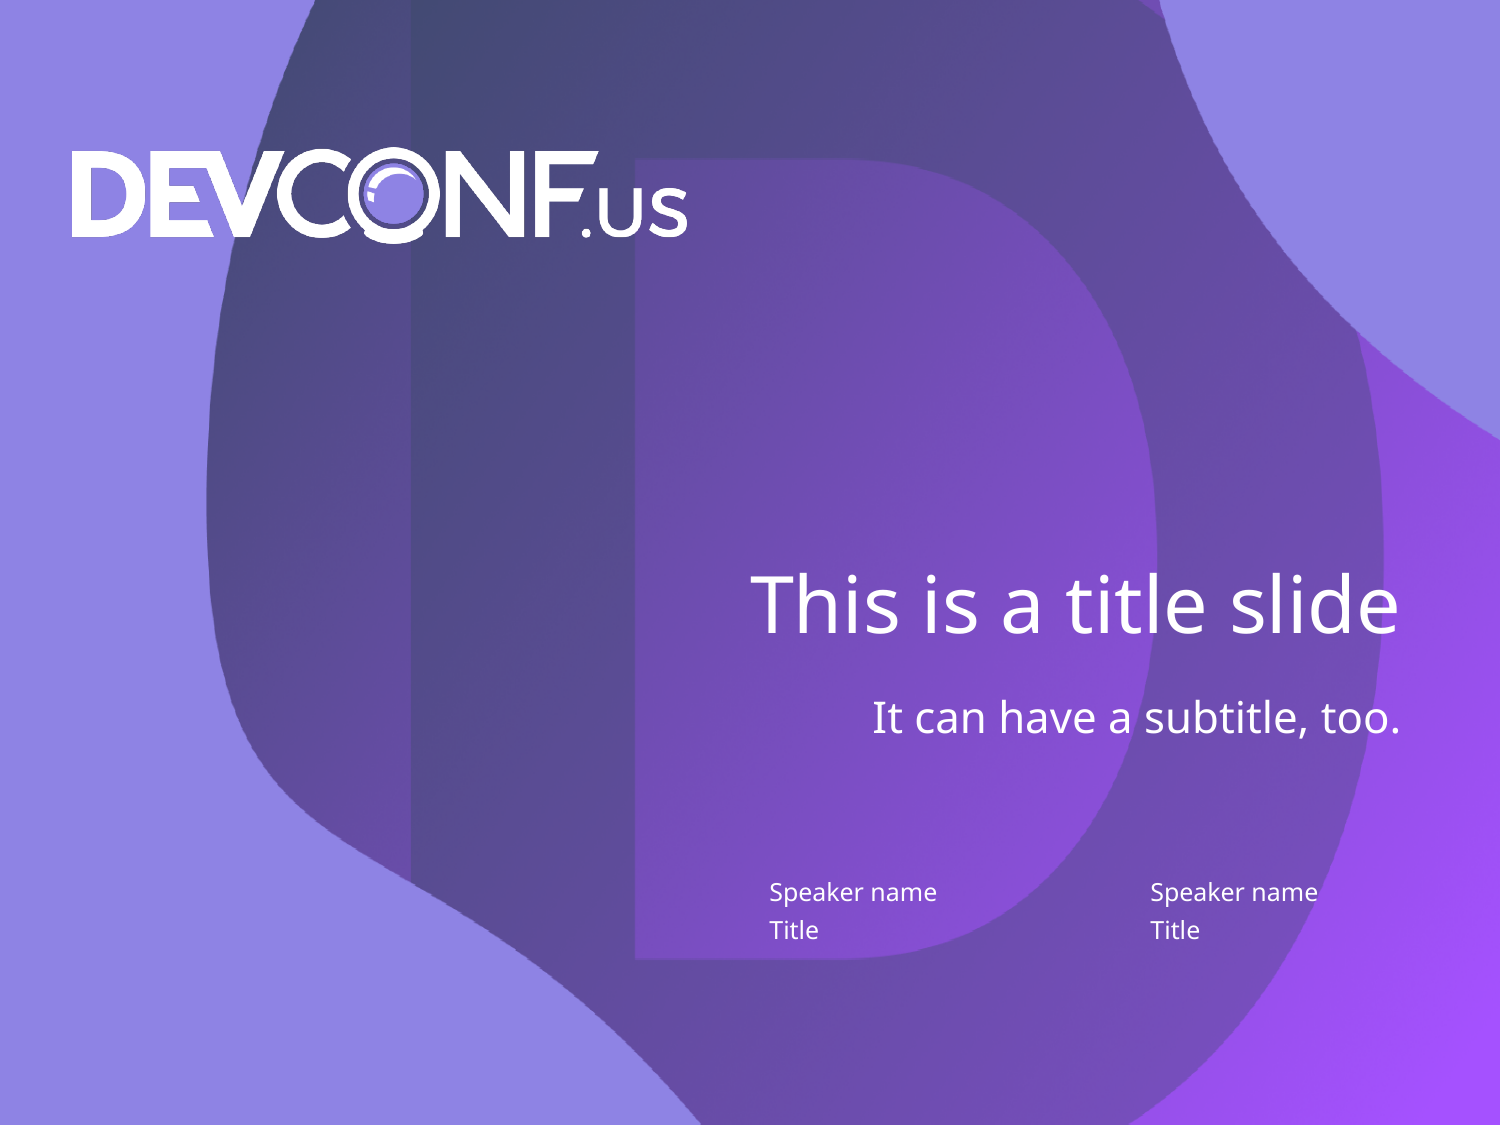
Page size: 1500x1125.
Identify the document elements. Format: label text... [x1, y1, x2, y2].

subtitle It can have a subtitle, too. [526, 676, 1402, 747]
title This is a title slide [526, 394, 1402, 650]
subtitle Speaker name Title [1150, 876, 1400, 978]
picture [0, 0, 1500, 1125]
subtitle Speaker name Title [769, 876, 1019, 978]
